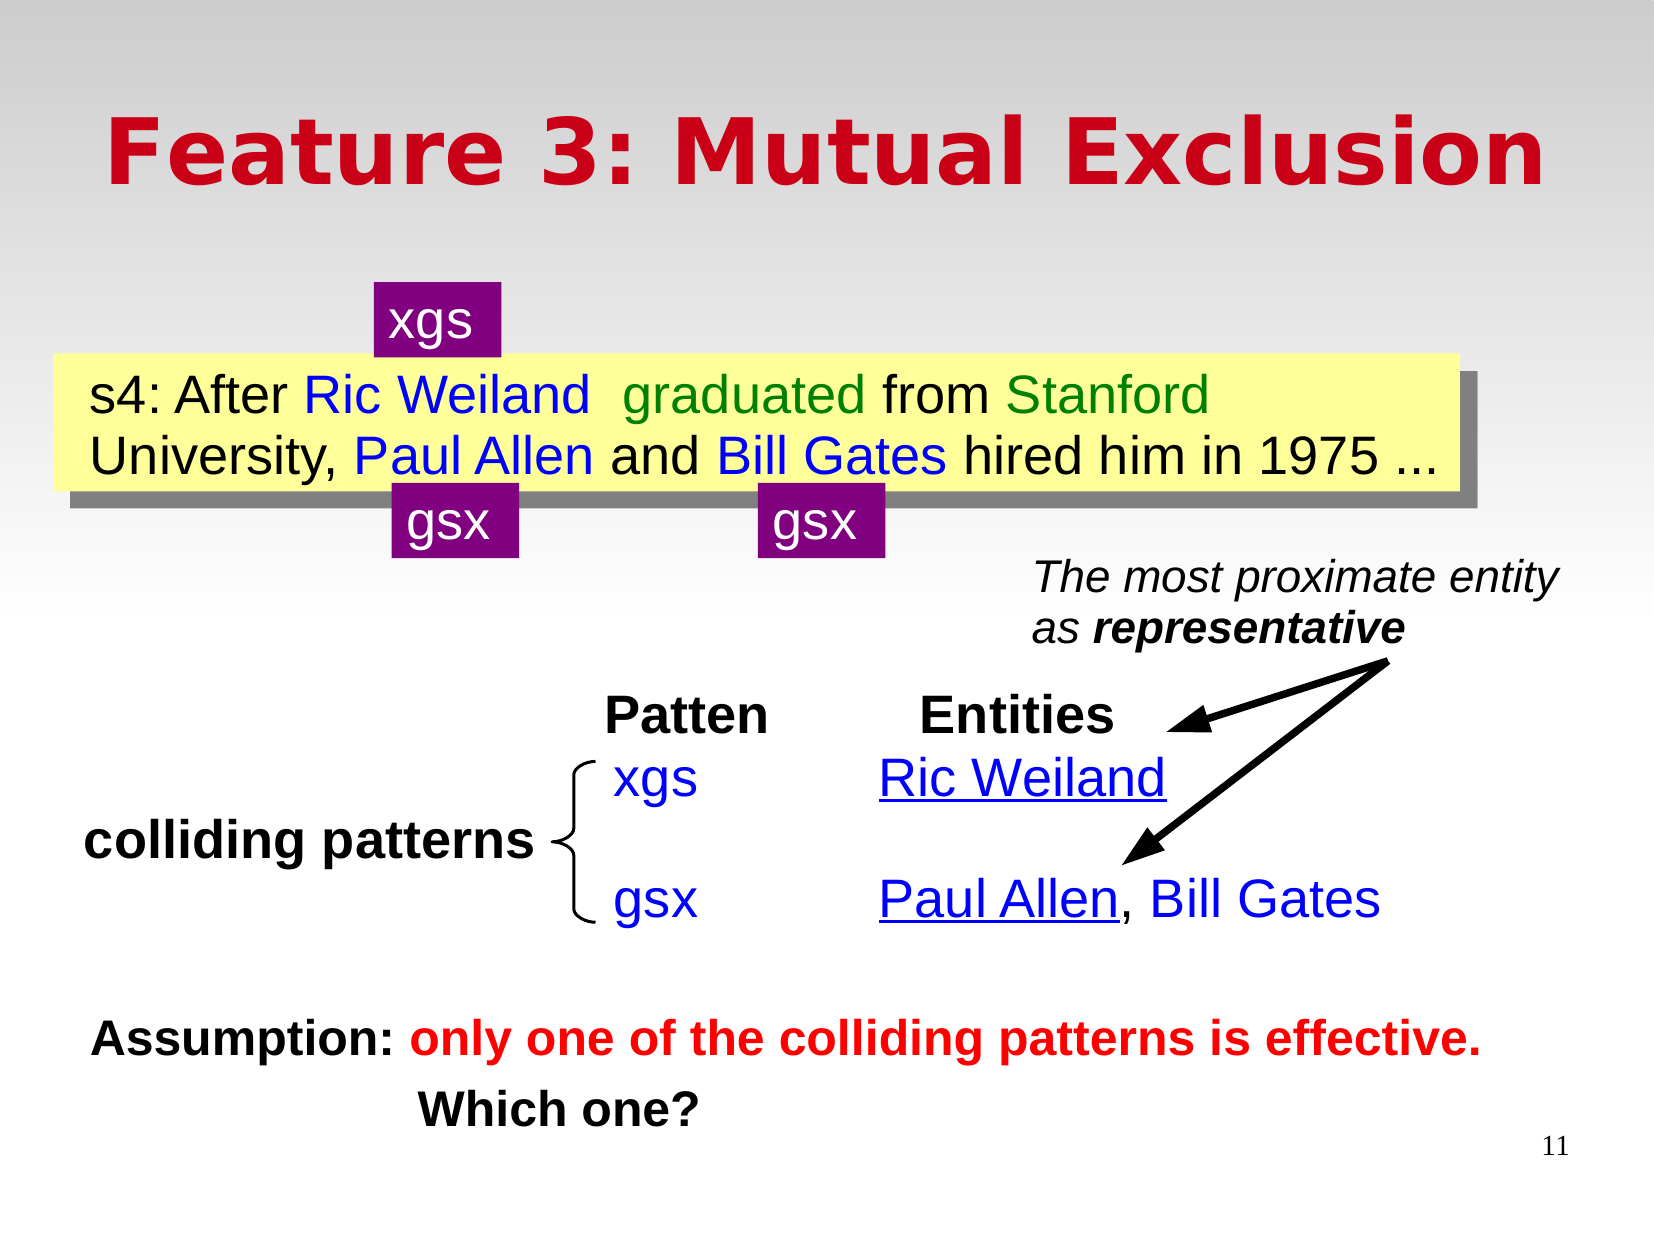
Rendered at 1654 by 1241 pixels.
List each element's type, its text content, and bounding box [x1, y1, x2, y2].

text_box colliding patterns [69, 802, 565, 878]
text_box s4: After Ric Weiland graduated from Stanford University, Paul Allen and Bill Gates hired him in 1975 ... [75, 357, 1460, 494]
title Feature 3: Mutual Exclusion [82, 49, 1571, 257]
text_box [53, 353, 373, 492]
text_box The most proximate entity as representative [1016, 543, 1598, 661]
text_box xgs Ric Weiland gsx Paul Allen, Bill Gates [599, 739, 1421, 937]
text_box Assumption: only one of the colliding patterns is effective. [75, 1002, 1501, 1082]
text_box gsx [391, 482, 520, 559]
text_box gsx [757, 482, 886, 559]
text_box Patten Entities [589, 677, 1146, 753]
text_box xgs [373, 282, 502, 358]
text_box Which one? [402, 1073, 748, 1145]
text_box [502, 353, 1460, 357]
